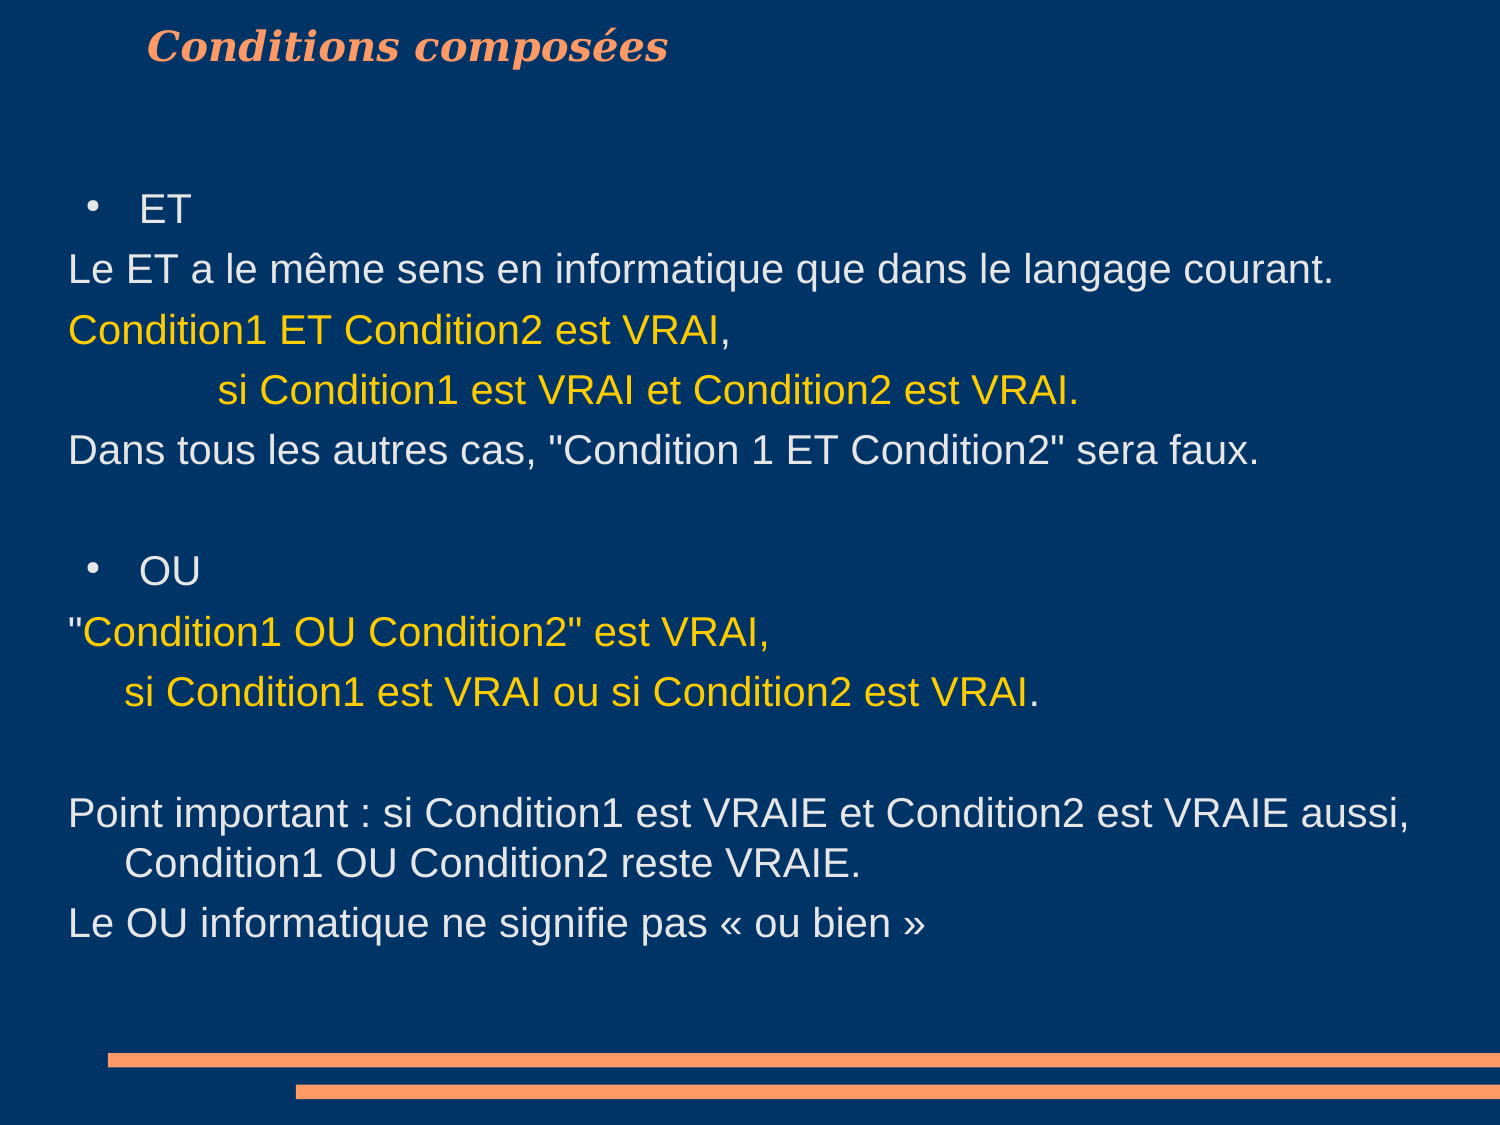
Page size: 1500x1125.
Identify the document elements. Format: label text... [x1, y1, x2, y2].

list ET Le ET a le même sens en informatique que dans le langage courant. Condition1 ET Condition2 est VRAI, si Condition1 est VRAI et Condition2 est VRAI. Dans tous les autres cas, "Condition 1 ET Condition2" sera faux. OU "Condition1 OU Condition2" est VRAI, si Condition1 est VRAI ou si Condition2 est VRAI. Point important : si Condition1 est VRAIE et Condition2 est VRAIE aussi, Condition1 OU Condition2 reste VRAIE. Le OU informatique ne signifie pas « ou bien » [53, 113, 1459, 789]
title Conditions composées [112, 0, 1388, 91]
